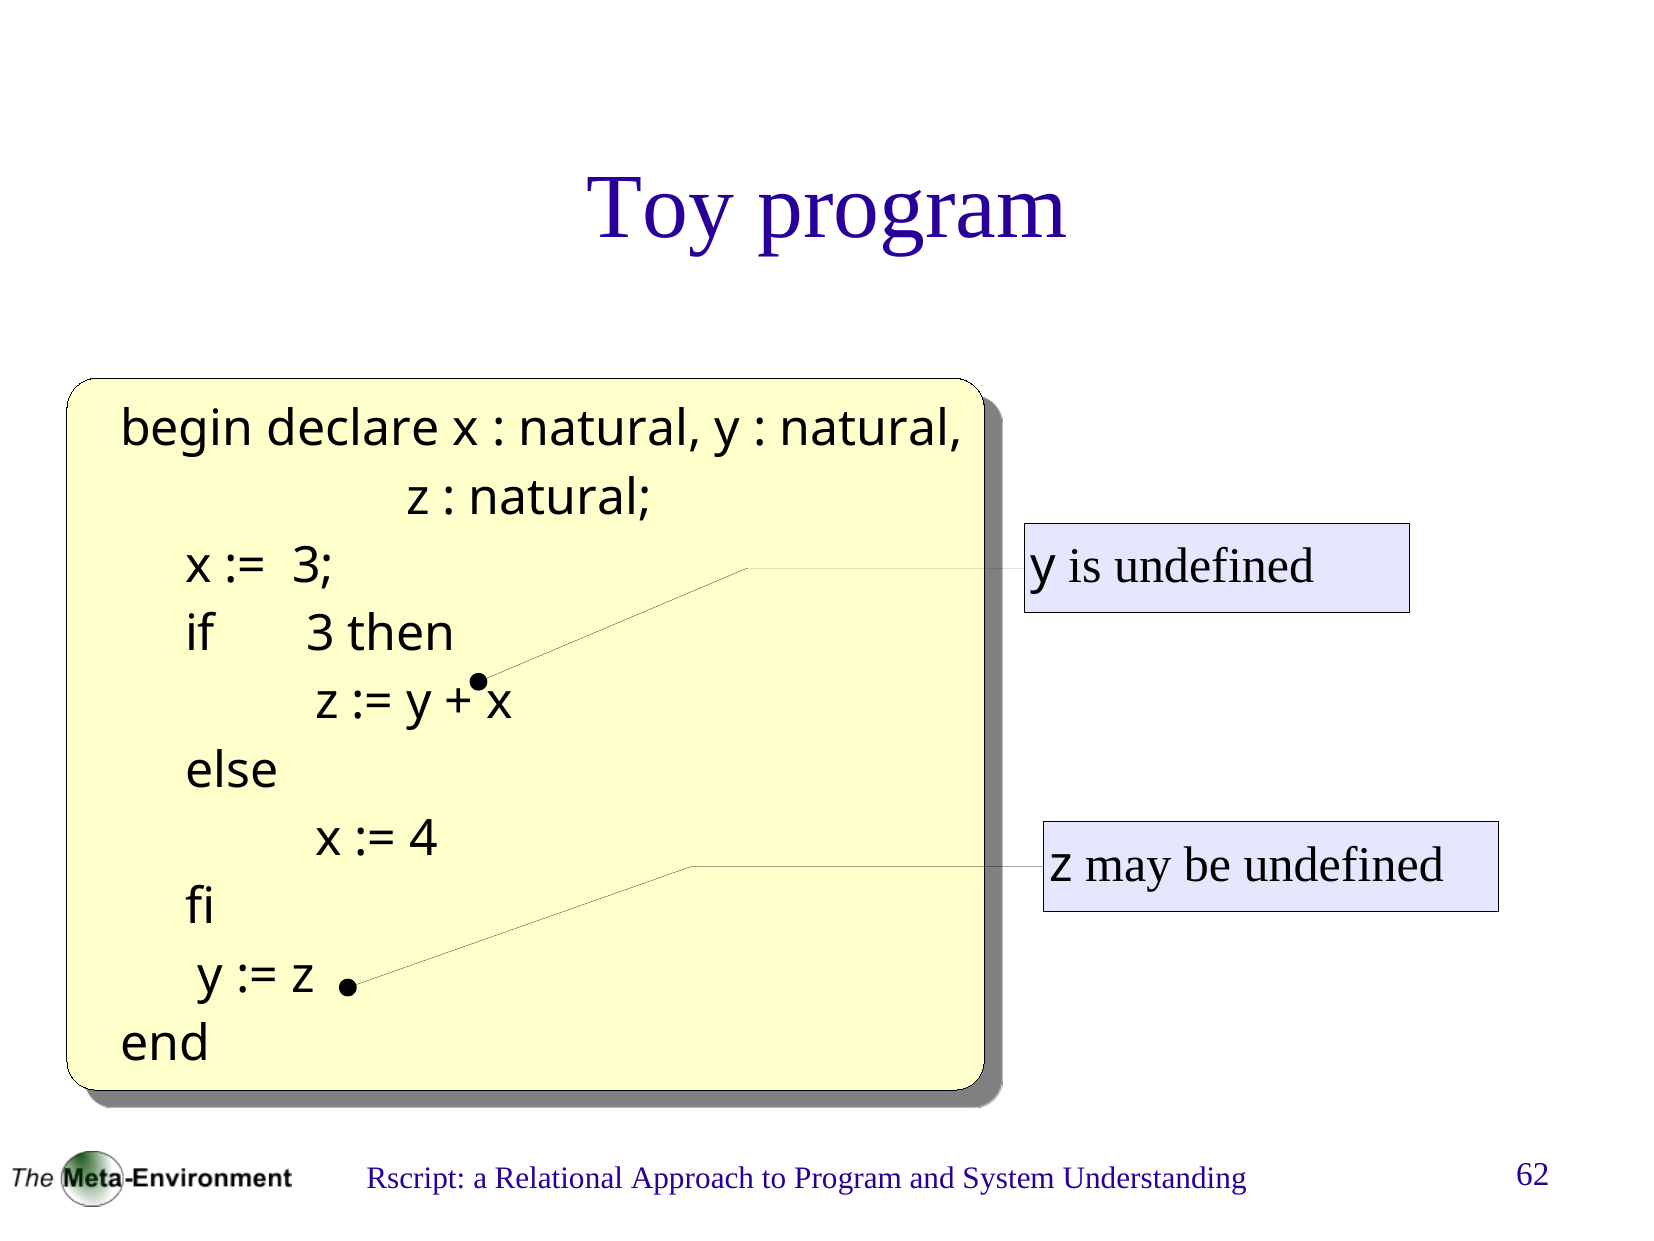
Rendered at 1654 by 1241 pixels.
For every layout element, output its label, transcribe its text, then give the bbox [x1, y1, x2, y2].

text_box z may be undefined [1043, 821, 1499, 912]
text_box y is undefined [1024, 523, 1410, 613]
text_box begin declare x : natural, y : natural, z : natural; x := 3; if 3 then z := y + x else x := 4 fi y := z end [119, 392, 982, 1205]
title Toy program [121, 102, 1534, 311]
picture [12, 1151, 292, 1207]
text_box [66, 378, 980, 1091]
